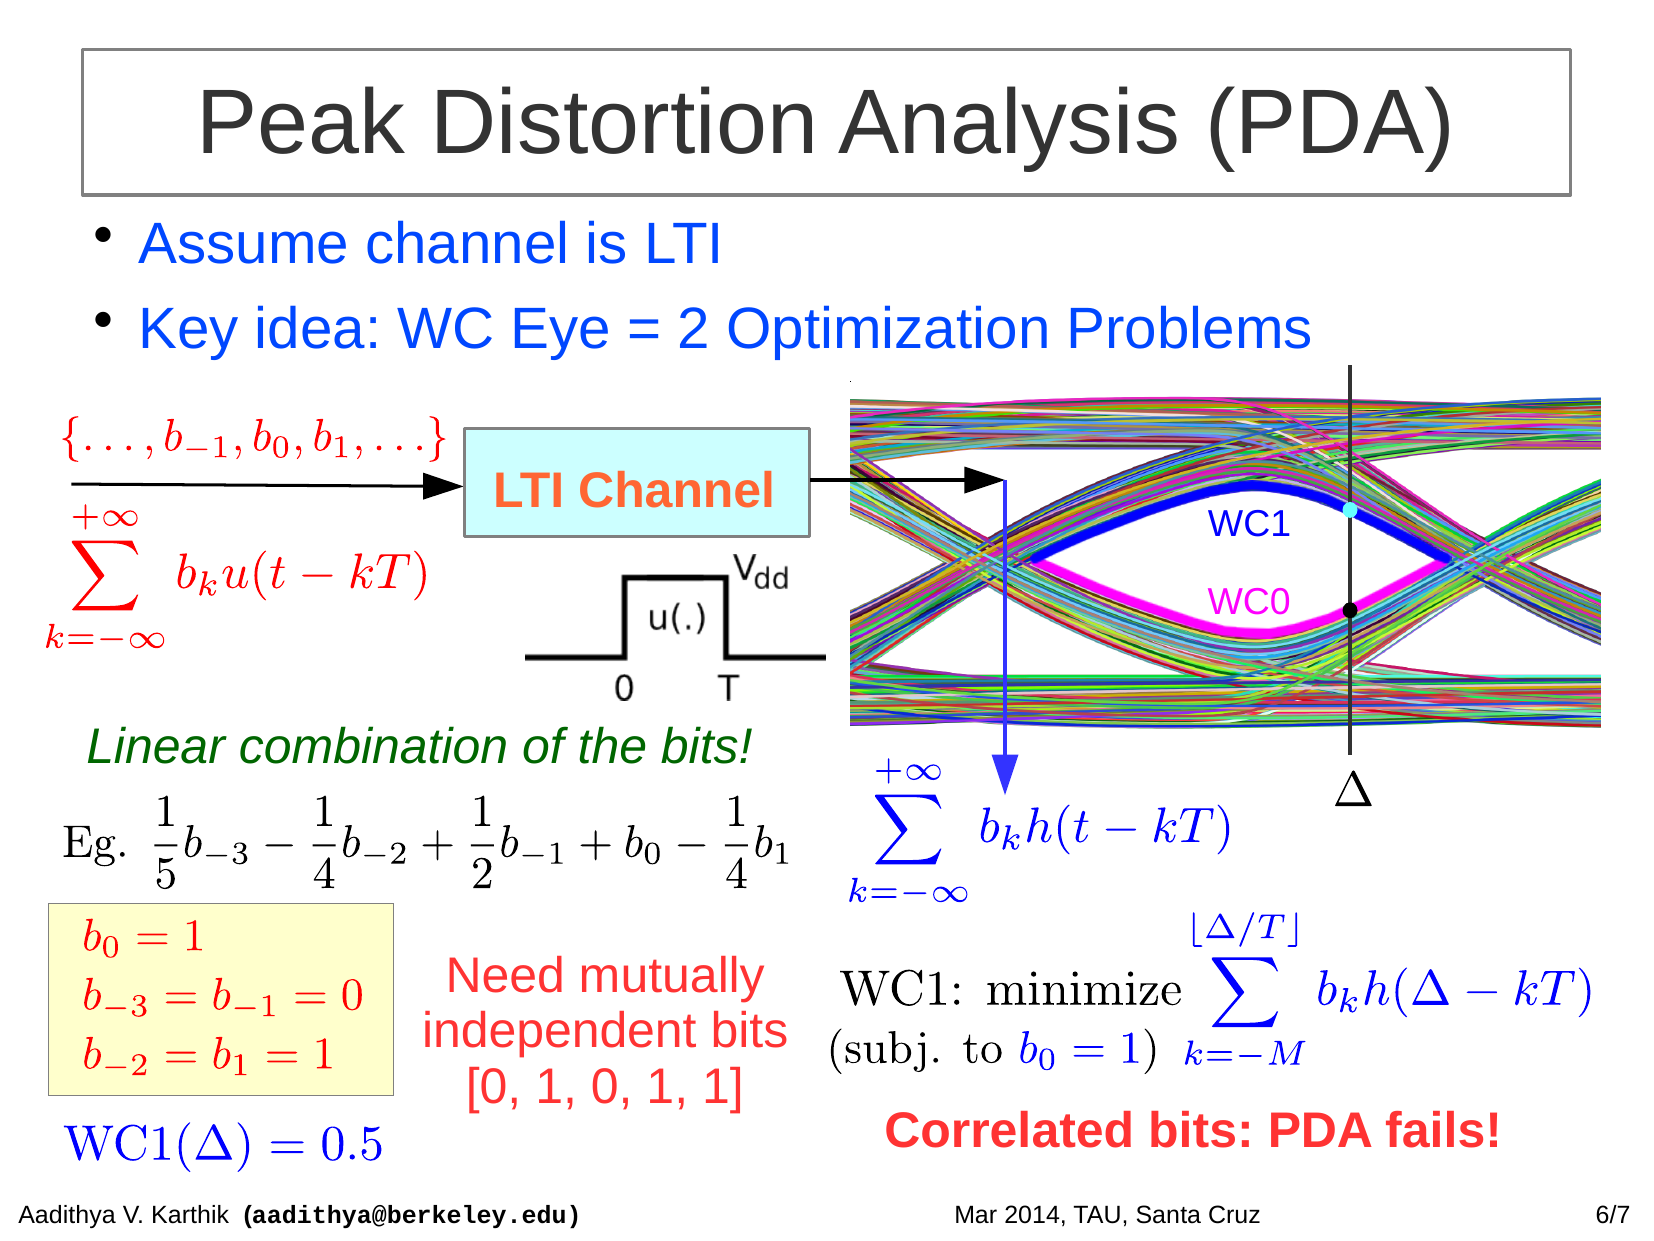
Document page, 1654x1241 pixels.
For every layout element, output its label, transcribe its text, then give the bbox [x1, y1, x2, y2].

text_box WC0 [1192, 573, 1313, 630]
picture [84, 1036, 332, 1076]
picture [850, 482, 1003, 744]
picture [84, 977, 362, 1017]
picture [1352, 380, 1601, 744]
text_box [48, 903, 394, 1096]
text_box Need mutually independent bits [0, 1, 0, 1, 1] [371, 939, 840, 1122]
text_box WC1 [1193, 495, 1314, 553]
picture [46, 504, 426, 649]
text_box [1342, 501, 1358, 518]
picture [63, 795, 789, 890]
picture [850, 380, 1348, 744]
text_box Linear combination of the bits! [30, 711, 810, 782]
title Peak Distortion Analysis (PDA) [82, 49, 1571, 196]
text_box [464, 521, 810, 537]
picture [840, 912, 1591, 1075]
picture [849, 758, 1230, 903]
text_box LTI Channel [397, 449, 872, 521]
picture [63, 1122, 382, 1173]
text_box [1342, 602, 1358, 619]
picture [84, 918, 202, 958]
list Assume channel is LTI Key idea: WC Eye = 2 Optimization Problems [70, 219, 1526, 376]
text_box Correlated bits: PDA fails! [803, 1095, 1584, 1166]
picture [62, 416, 446, 462]
text_box [464, 428, 810, 449]
picture [525, 554, 826, 701]
picture [1335, 770, 1372, 807]
